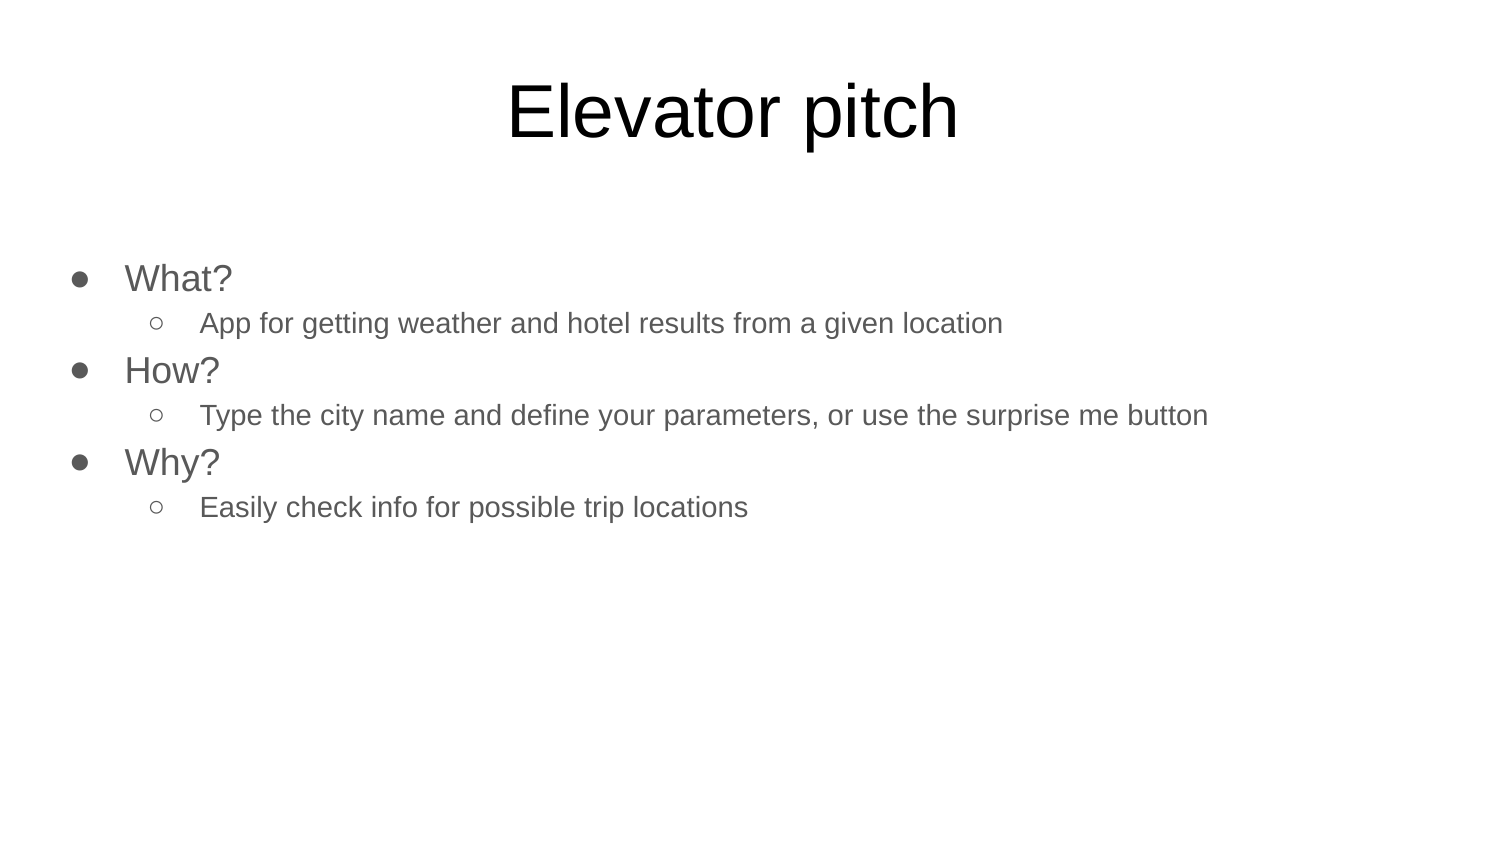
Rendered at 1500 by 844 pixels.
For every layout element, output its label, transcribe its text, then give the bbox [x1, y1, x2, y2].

list What? App for getting weather and hotel results from a given location How? Type the city name and define your parameters, or use the surprise me button Why? Easily check info for possible trip locations [34, 176, 1433, 595]
title Elevator pitch [34, 47, 1433, 176]
